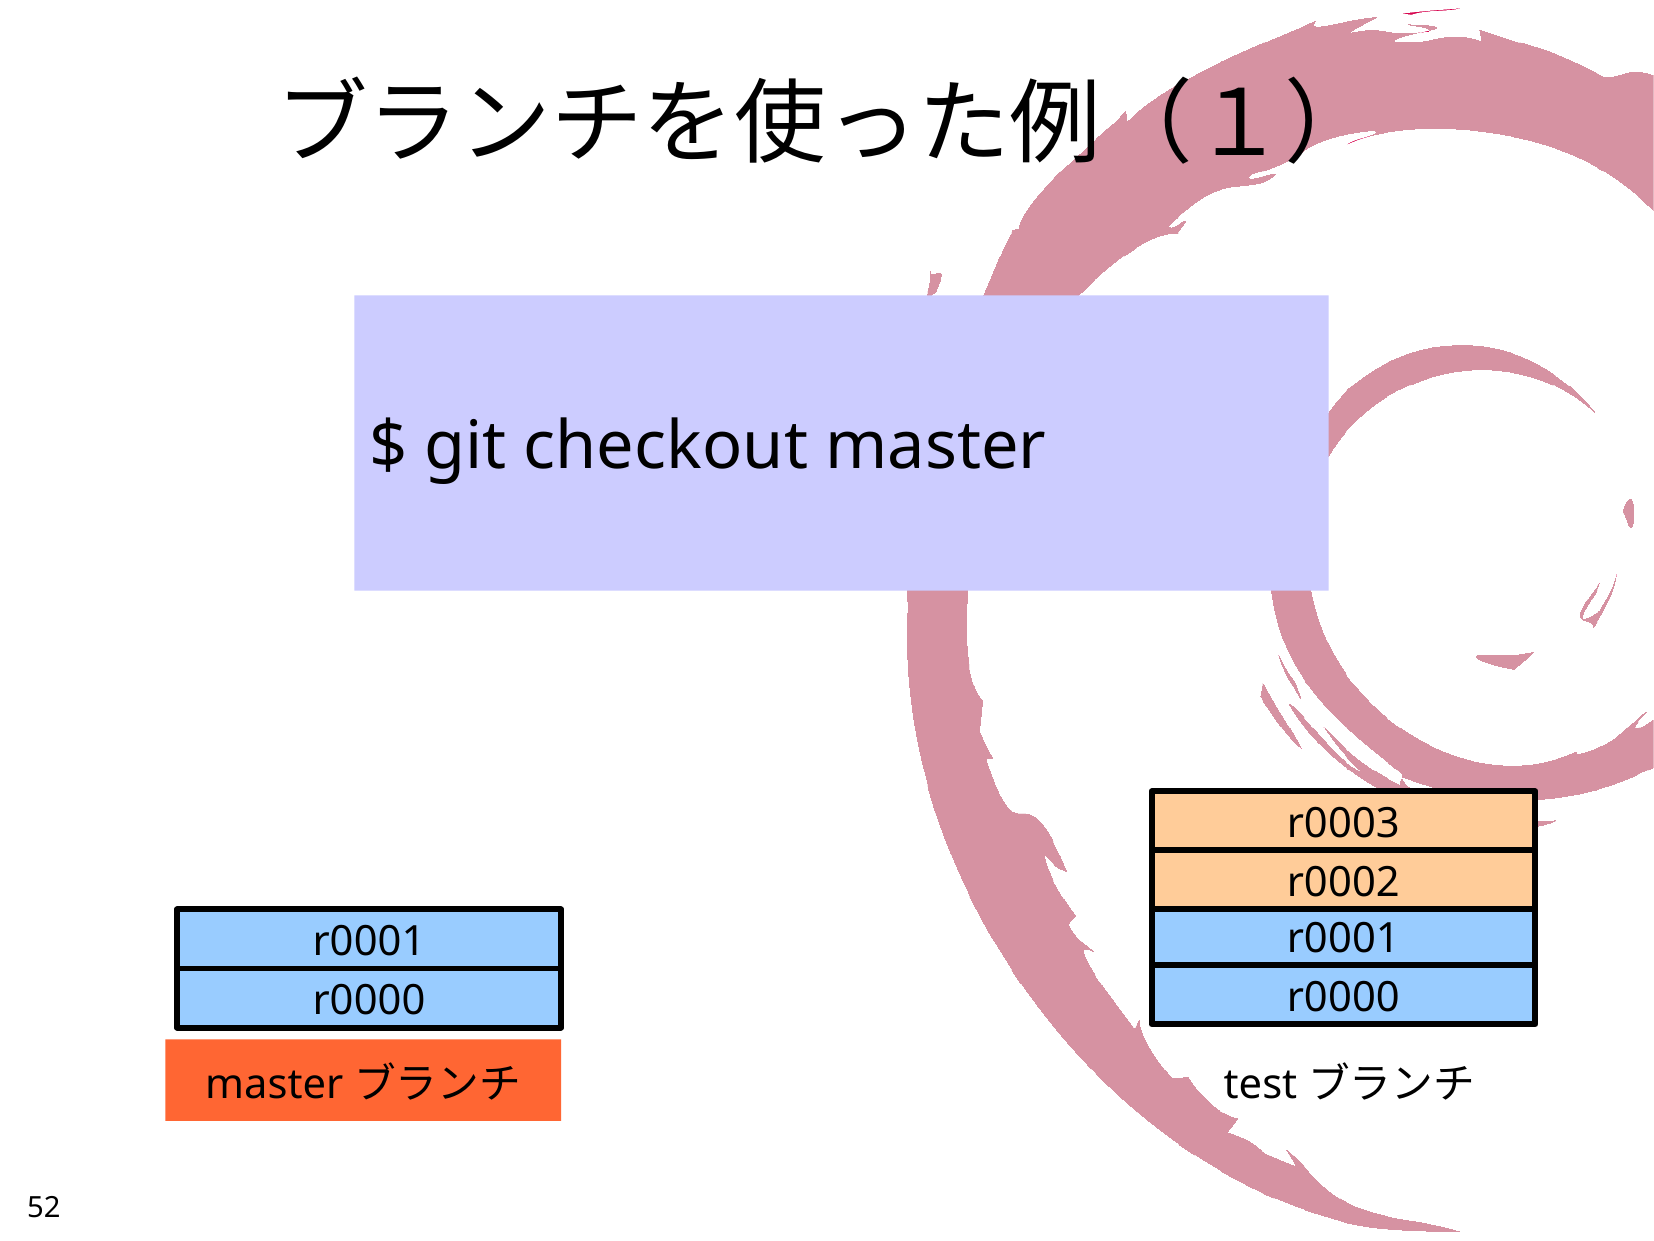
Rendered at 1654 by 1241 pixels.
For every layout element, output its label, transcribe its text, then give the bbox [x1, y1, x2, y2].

text_box r0001 [1151, 910, 1536, 965]
picture [886, 0, 1654, 1241]
title ブランチを使った例（１） [82, 49, 1571, 257]
text_box master ブランチ [165, 1039, 562, 1114]
text_box r0003 [1151, 791, 1536, 851]
text_box r0001 [177, 909, 562, 968]
text_box test ブランチ [1151, 1039, 1548, 1114]
text_box r0000 [177, 968, 562, 1028]
text_box r0002 [1151, 851, 1536, 910]
text_box $ git checkout master [354, 295, 1329, 591]
text_box r0000 [1151, 965, 1536, 1025]
